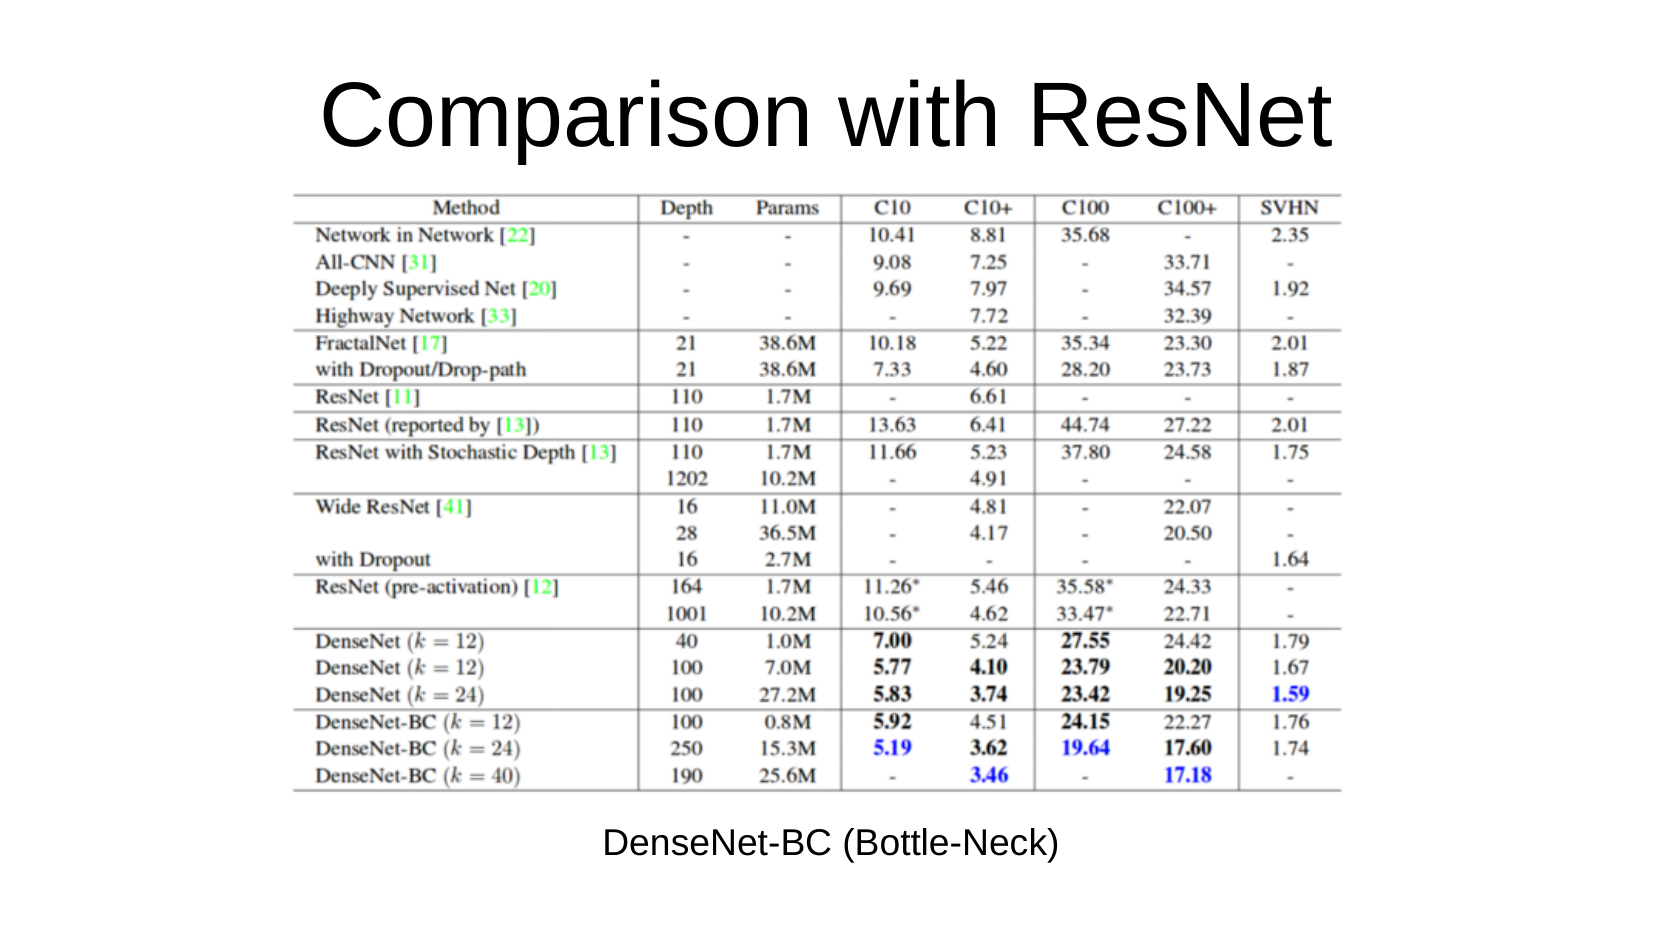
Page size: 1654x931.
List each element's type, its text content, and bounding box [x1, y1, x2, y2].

title Comparison with ResNet [82, 37, 1571, 193]
picture [286, 186, 1366, 796]
list DenseNet-BC (Bottle-Neck) [562, 821, 1155, 889]
